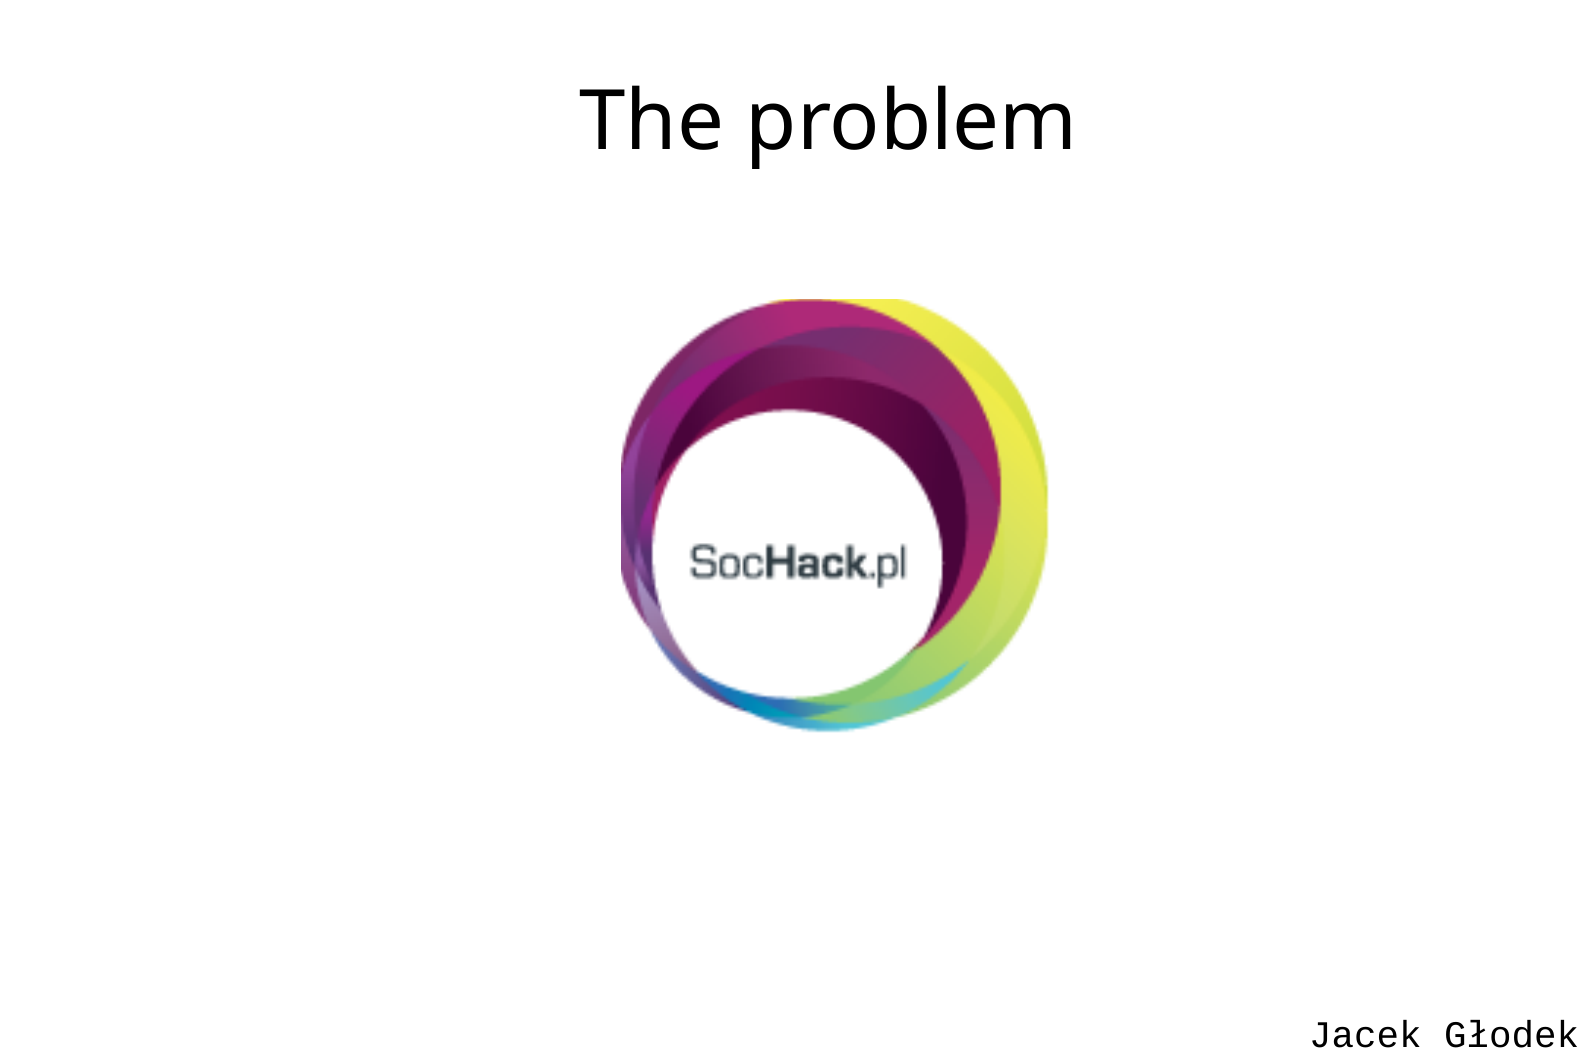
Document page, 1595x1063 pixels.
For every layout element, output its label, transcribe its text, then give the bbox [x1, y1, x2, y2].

text_box The problem [323, 53, 1335, 170]
text_box Jacek Głodek [1294, 1008, 1595, 1063]
picture [621, 299, 1110, 750]
